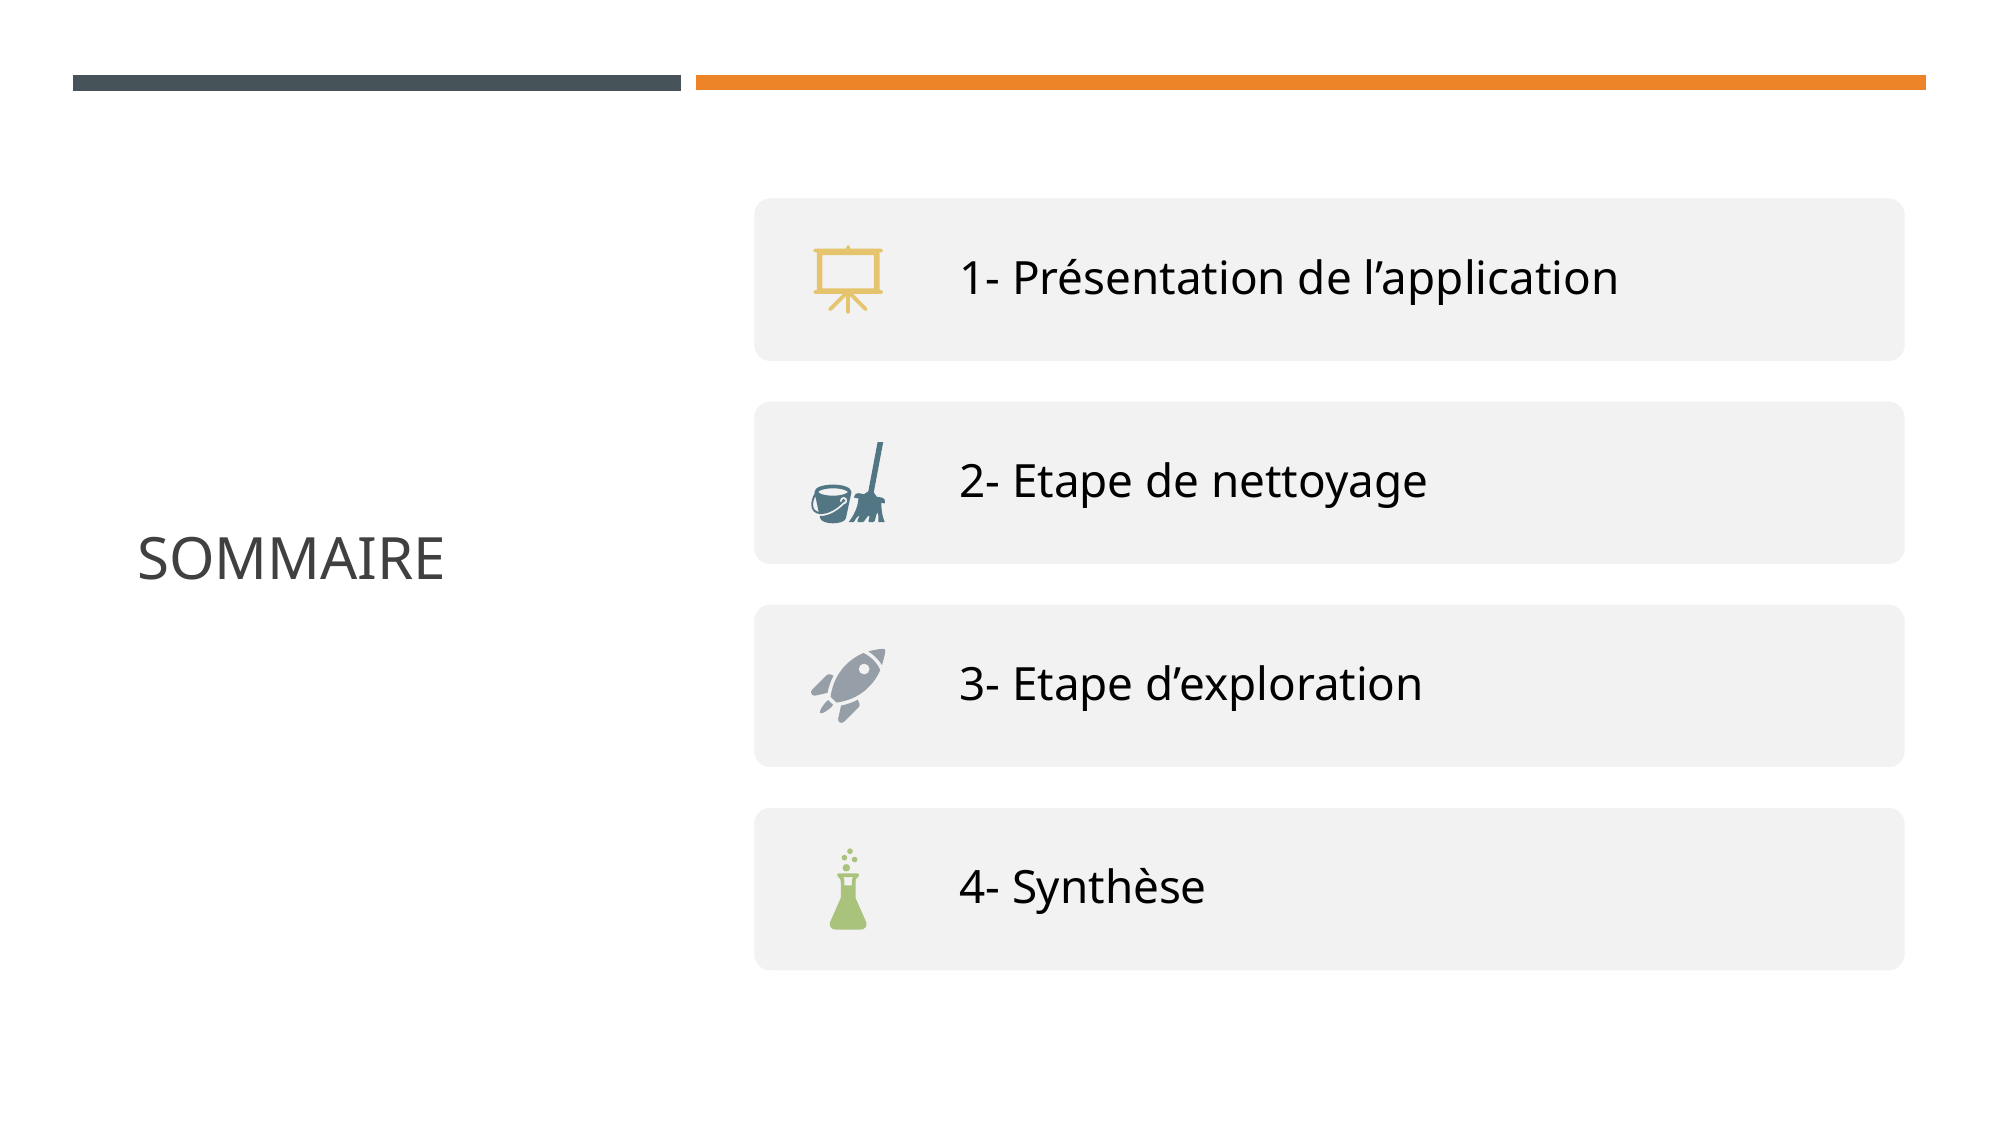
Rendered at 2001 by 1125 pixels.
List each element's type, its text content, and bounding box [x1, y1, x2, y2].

text_box 3- Etape d’exploration [941, 604, 1905, 768]
text_box 4- Synthèse [941, 807, 1905, 971]
text_box 1- Présentation de l’application [941, 198, 1905, 362]
text_box 2- Etape de nettoyage [941, 401, 1905, 565]
title Sommaire [122, 170, 624, 943]
text_box [0, 0, 2000, 1125]
